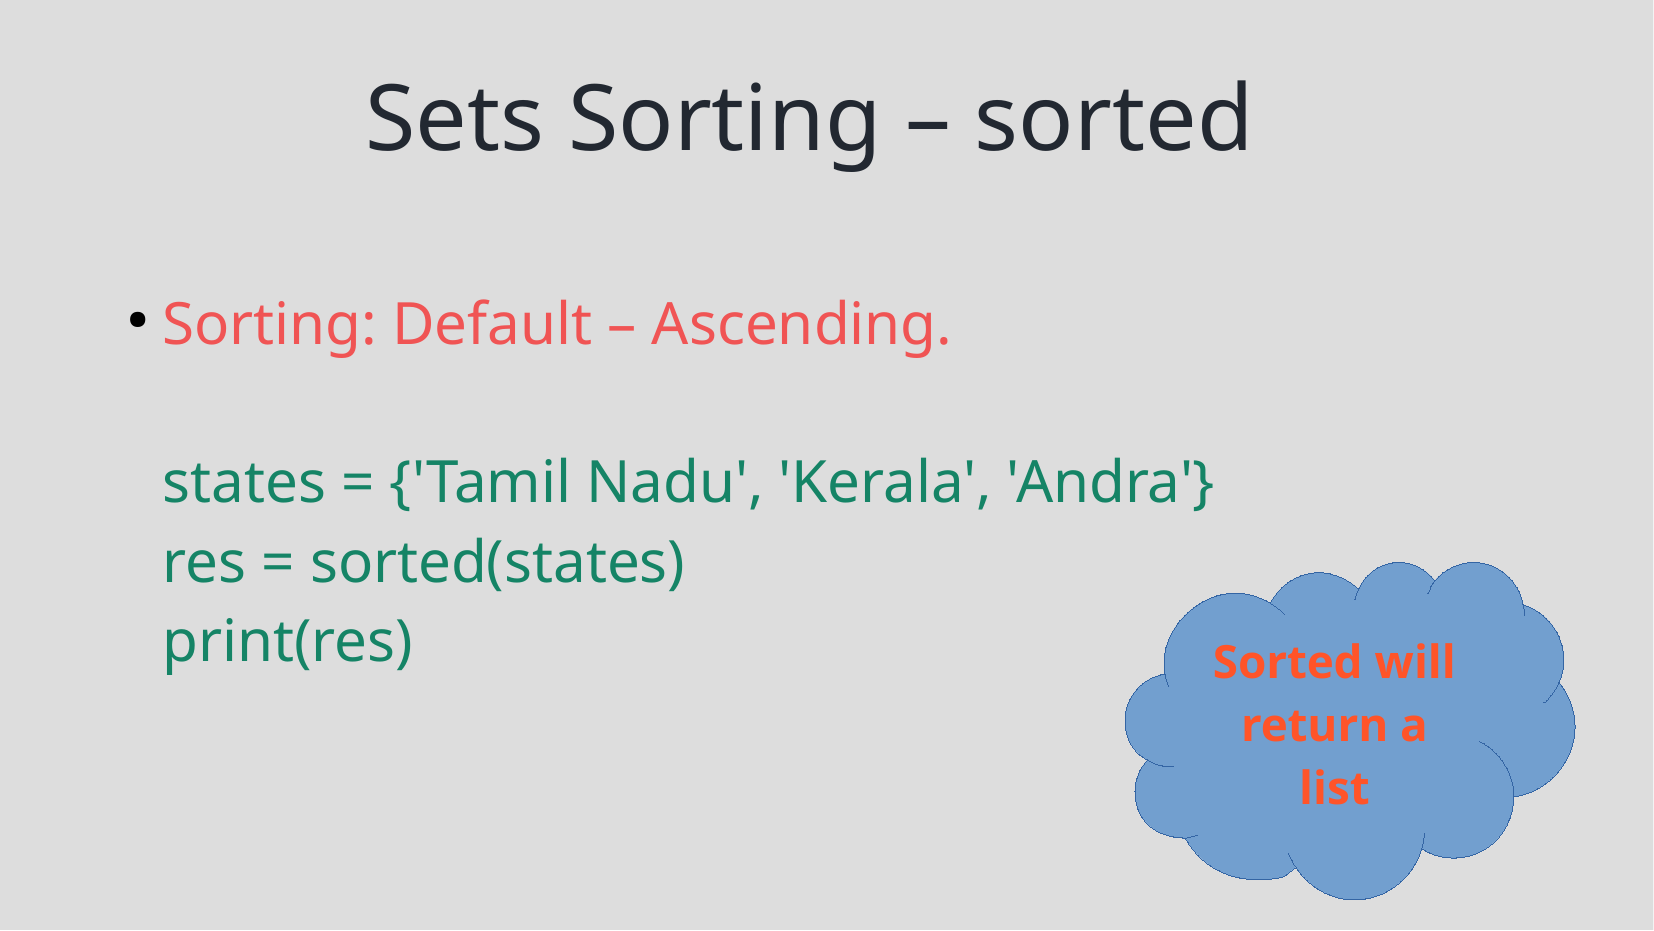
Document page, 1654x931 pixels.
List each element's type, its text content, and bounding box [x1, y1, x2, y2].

text_box Sorted will return a list [1125, 562, 1576, 900]
text_box Sorting: Default – Ascending. states = {'Tamil Nadu', 'Kerala', 'Andra'} res = sorted(states) print(res) [112, 195, 1613, 676]
title Sets Sorting – sorted [82, 37, 1538, 193]
